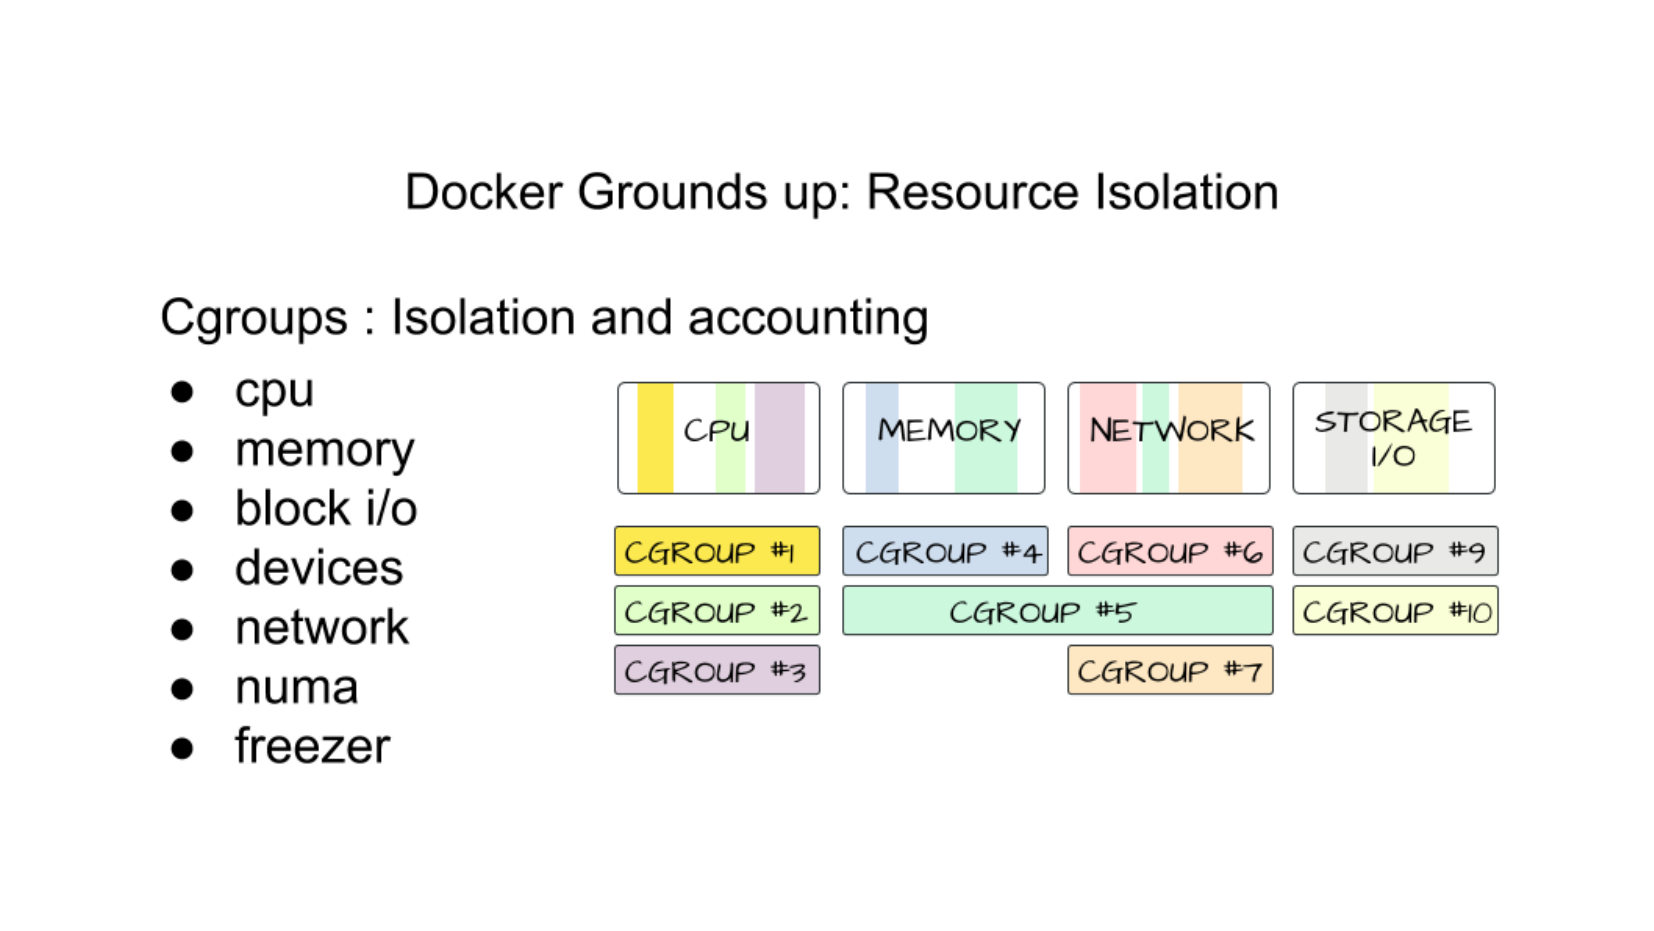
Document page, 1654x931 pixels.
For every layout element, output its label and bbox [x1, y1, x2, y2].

picture [108, 138, 1546, 792]
